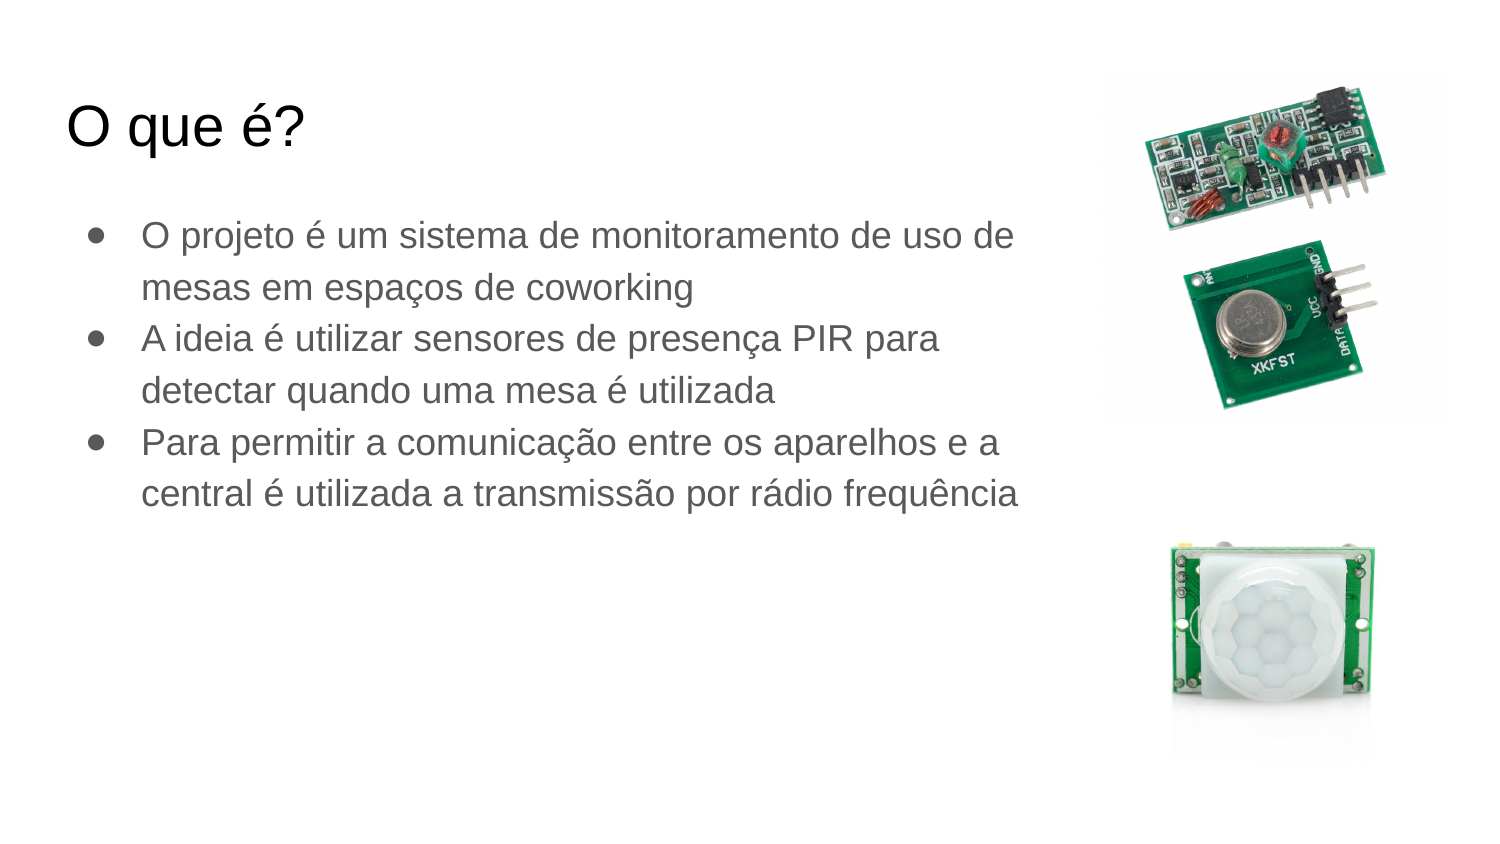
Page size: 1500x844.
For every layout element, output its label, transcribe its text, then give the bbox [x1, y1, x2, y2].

picture [1099, 72, 1449, 422]
title O que é? [51, 72, 1099, 167]
list O projeto é um sistema de monitoramento de uso de mesas em espaços de coworking A ideia é utilizar sensores de presença PIR para detectar quando uma mesa é utilizada Para permitir a comunicação entre os aparelhos e a central é utilizada a transmissão por rádio frequência [51, 189, 1077, 750]
picture [1087, 444, 1462, 815]
